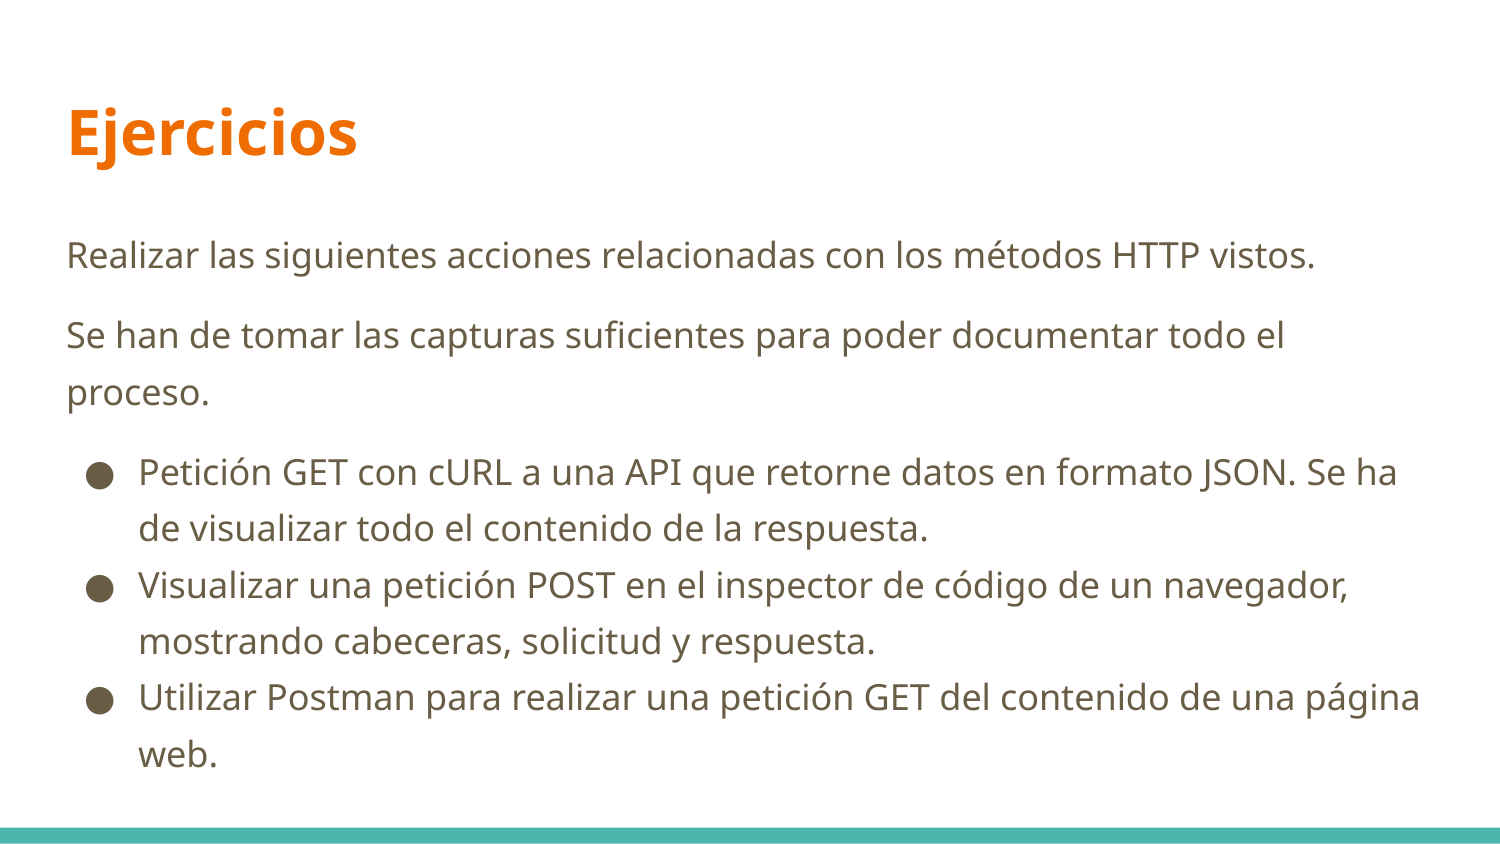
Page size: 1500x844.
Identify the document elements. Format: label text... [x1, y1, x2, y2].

title Ejercicios [51, 72, 1449, 189]
list Realizar las siguientes acciones relacionadas con los métodos HTTP vistos. Se han de tomar las capturas suficientes para poder documentar todo el proceso. Petición GET con cURL a una API que retorne datos en formato JSON. Se ha de visualizar todo el contenido de la respuesta. Visualizar una petición POST en el inspector de código de un navegador, mostrando cabeceras, solicitud y respuesta. Utilizar Postman para realizar una petición GET del contenido de una página web. [51, 207, 1449, 795]
